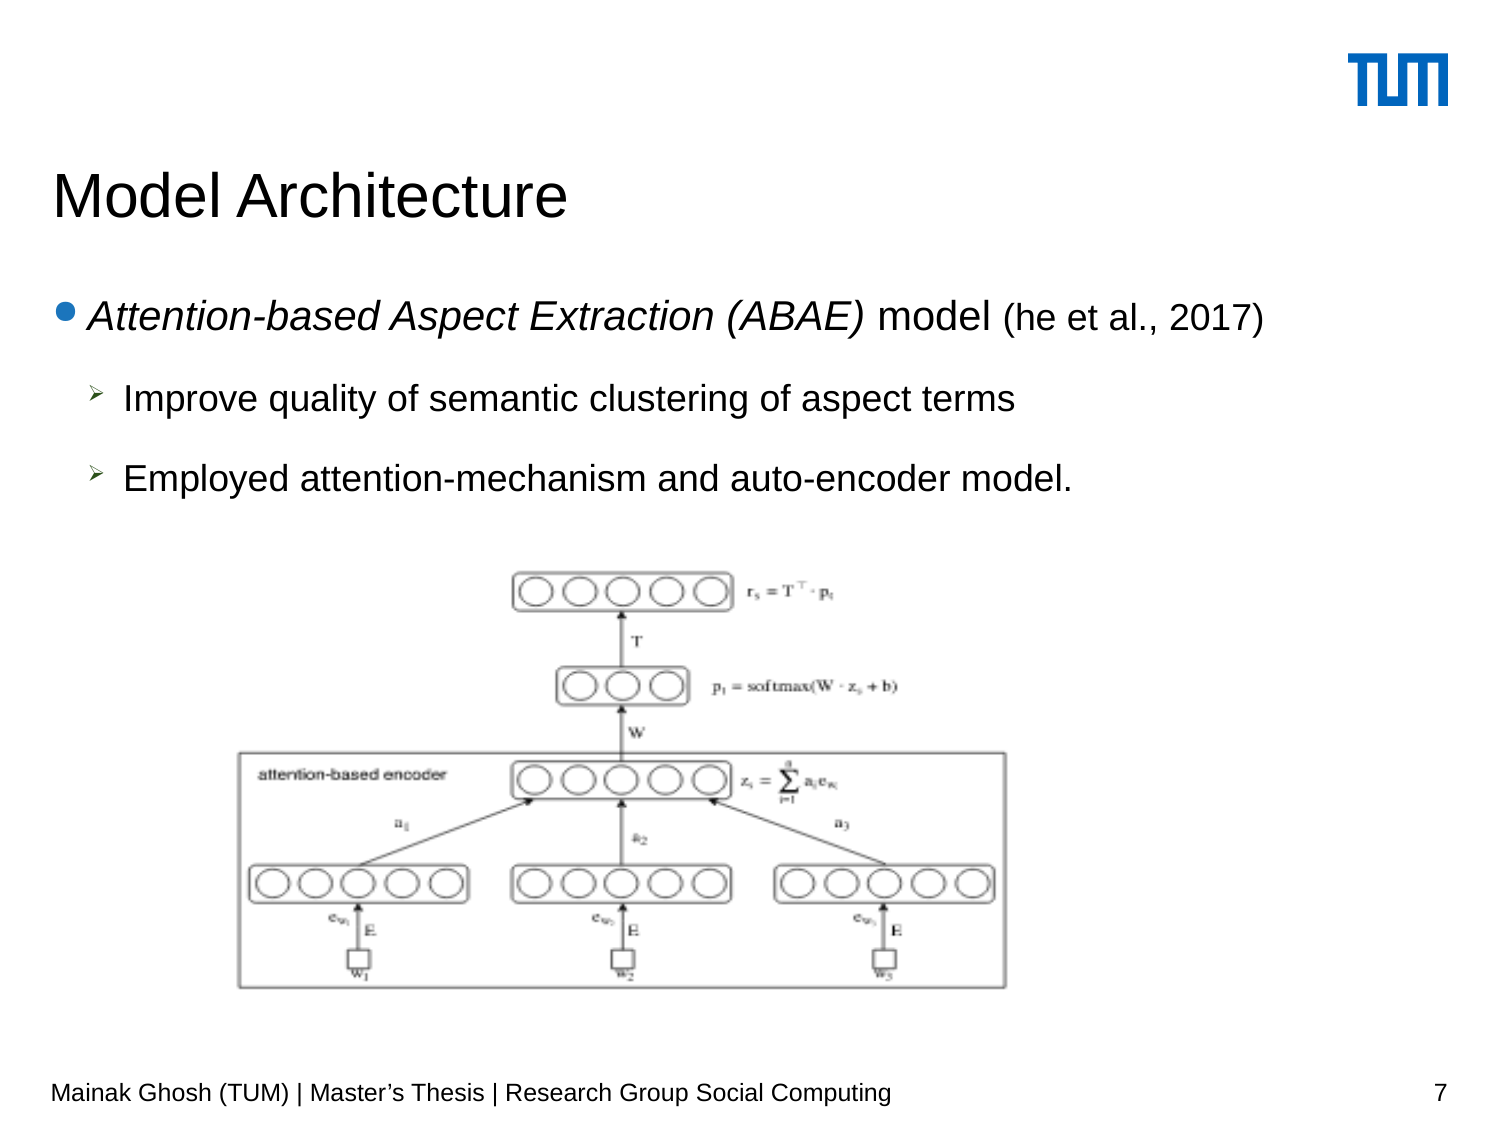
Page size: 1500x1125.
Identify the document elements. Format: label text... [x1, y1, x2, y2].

slide_number <number> [1112, 1061, 1448, 1122]
list Attention-based Aspect Extraction (ABAE) model (he et al., 2017) Improve quality of semantic clustering of aspect terms Employed attention-mechanism and auto-encoder model. [52, 289, 1449, 631]
text_box Mainak Ghosh (TUM) | Master’s Thesis | Research Group Social Computing [50, 1061, 1112, 1122]
title Model Architecture [52, 163, 1449, 231]
picture [210, 536, 1065, 1017]
